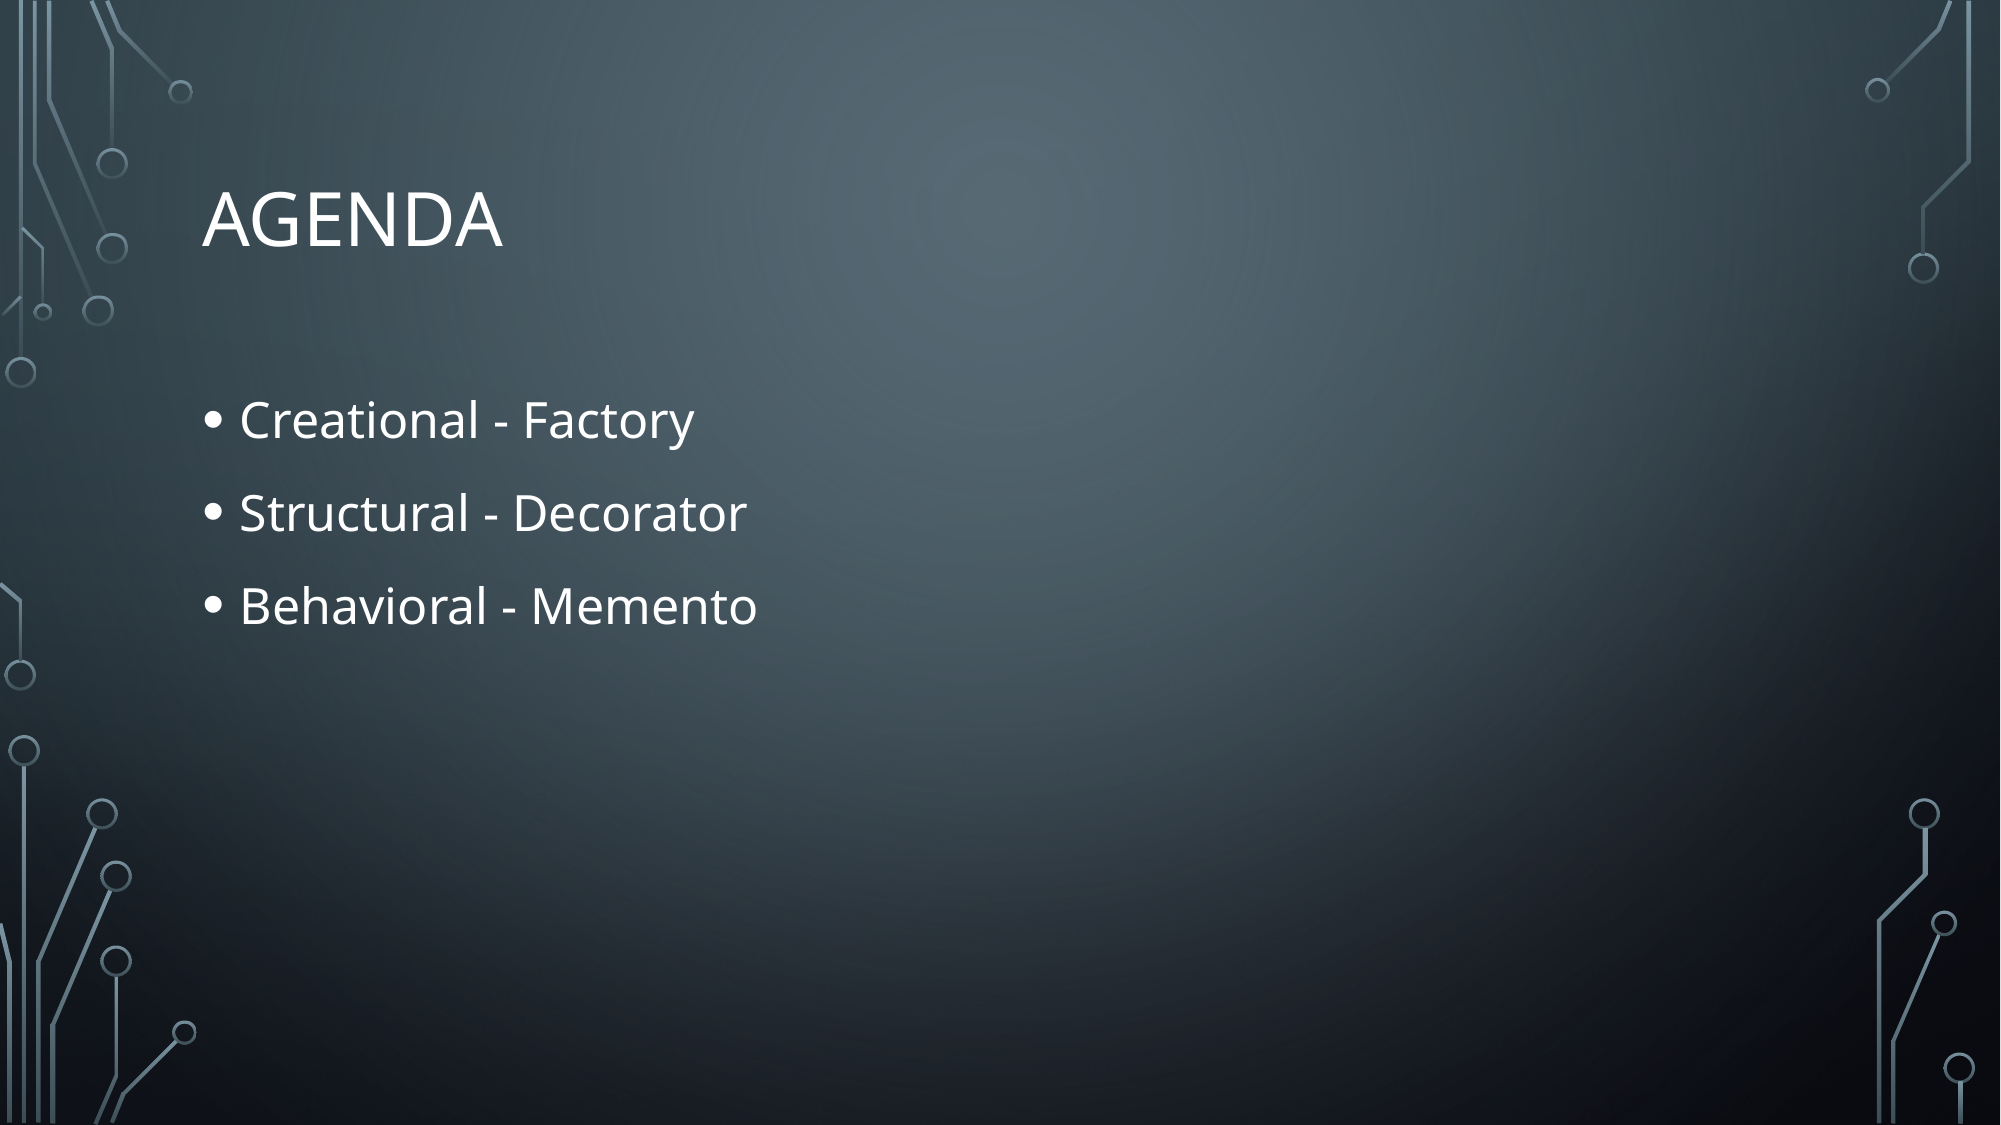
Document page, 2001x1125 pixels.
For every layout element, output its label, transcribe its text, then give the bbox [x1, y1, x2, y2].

list Creational - Factory Structural - Decorator Behavioral - Memento [187, 369, 1813, 951]
title Agenda [187, 101, 1813, 344]
